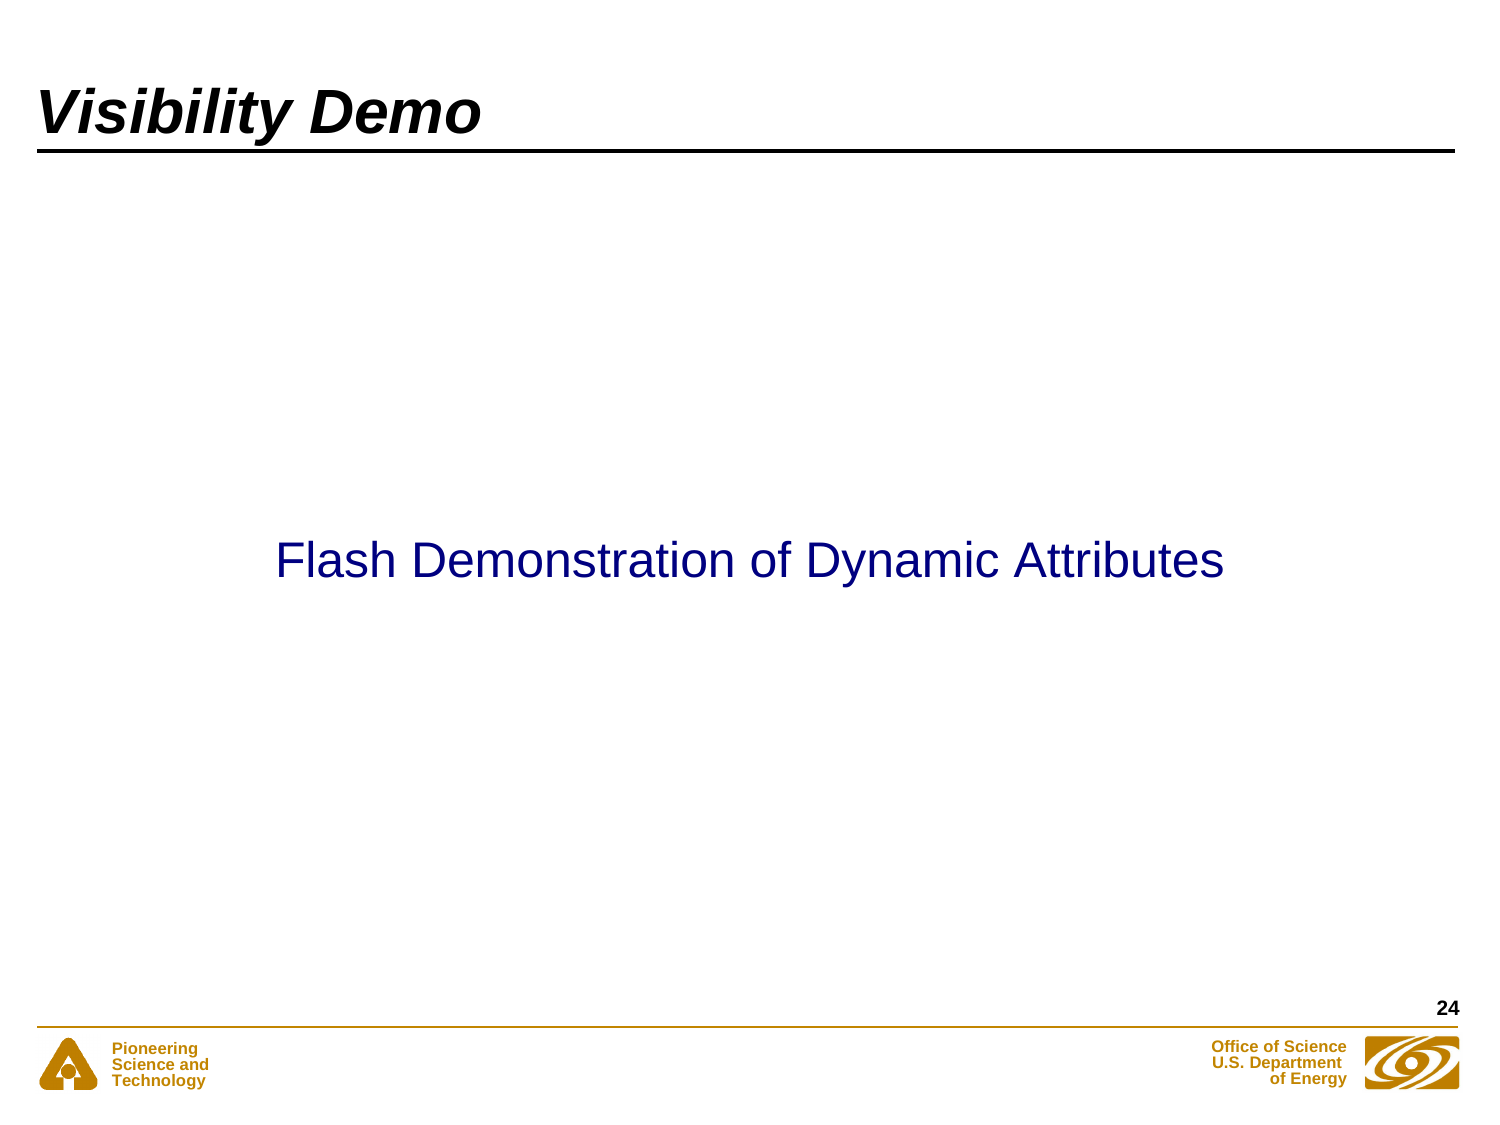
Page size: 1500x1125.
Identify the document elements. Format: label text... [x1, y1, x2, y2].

title Visibility Demo [21, 75, 1459, 154]
text_box Flash Demonstration of Dynamic Attributes [229, 524, 1271, 601]
picture [35, 1034, 101, 1094]
picture [1362, 1032, 1463, 1093]
